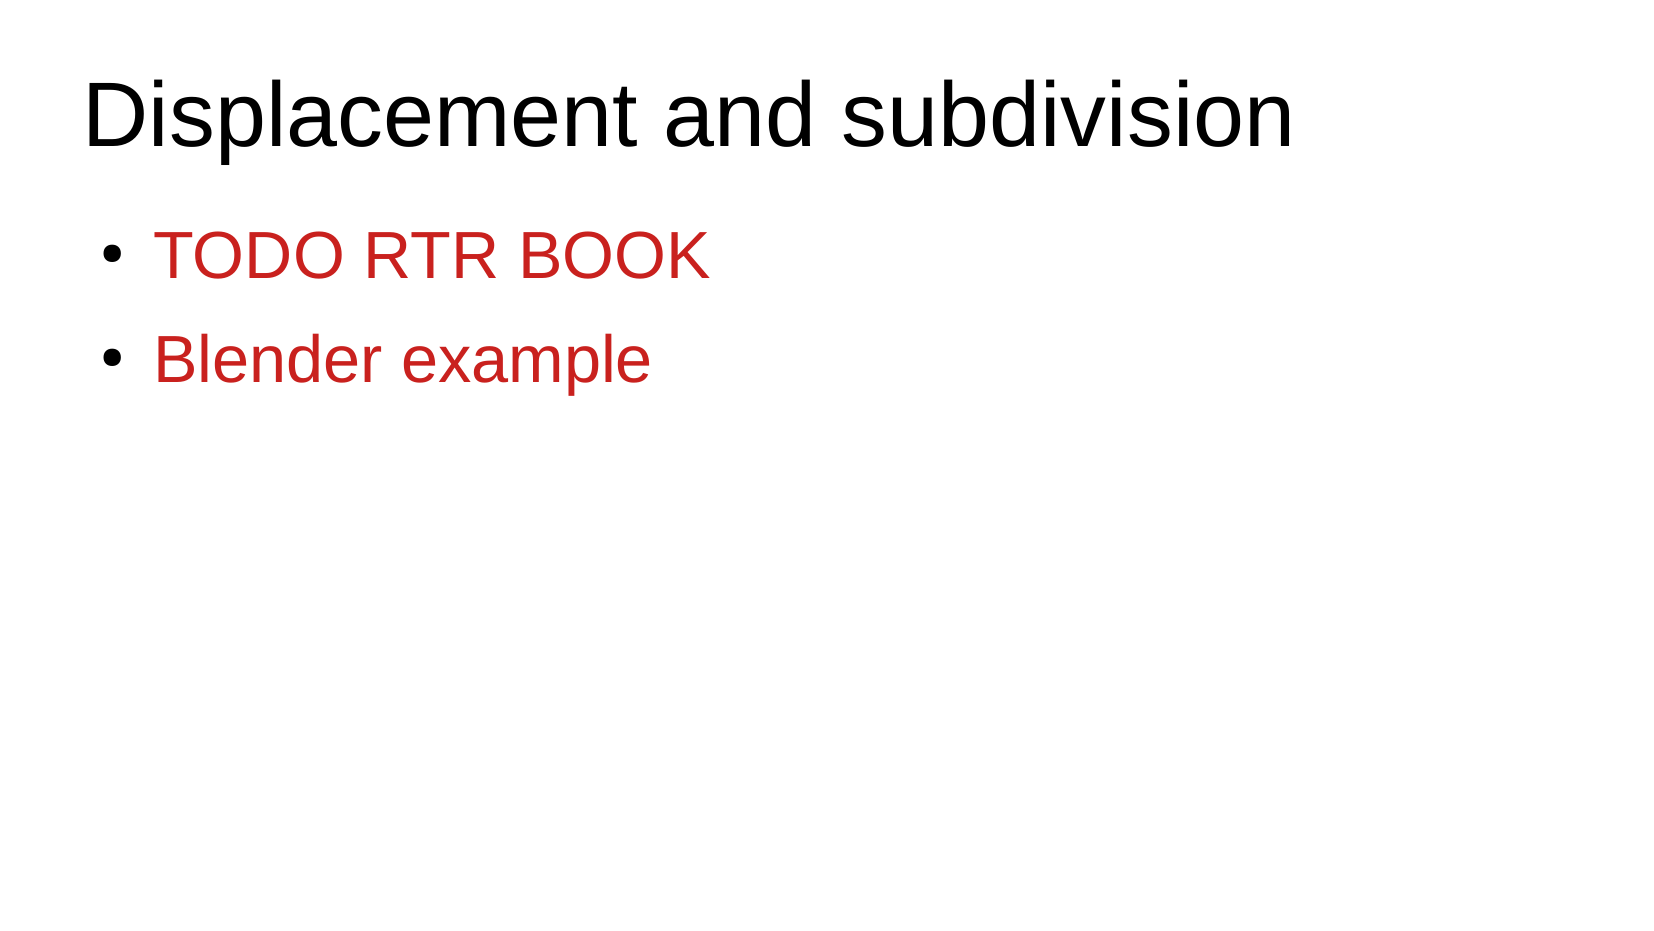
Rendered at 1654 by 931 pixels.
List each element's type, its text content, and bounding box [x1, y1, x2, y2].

title Displacement and subdivision [82, 37, 1571, 193]
list TODO RTR BOOK Blender example [82, 217, 1571, 758]
